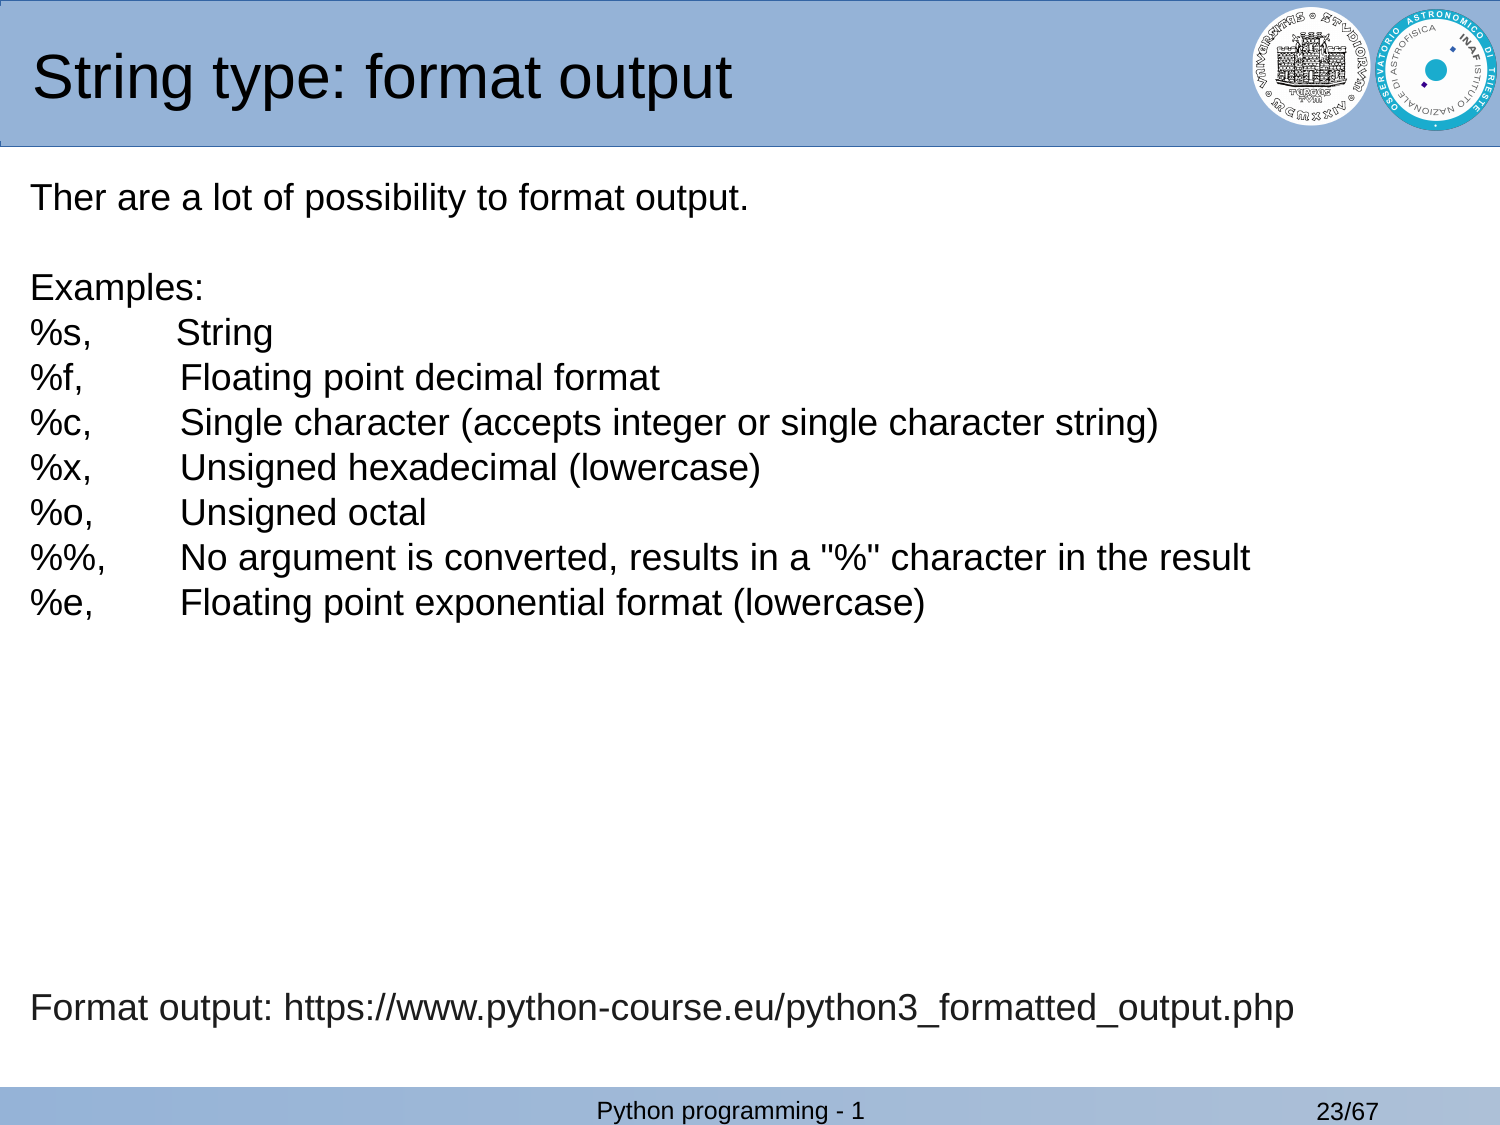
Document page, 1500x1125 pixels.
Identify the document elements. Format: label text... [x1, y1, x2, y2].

text_box String type: format output [0, 5, 1253, 141]
picture [1253, 0, 1500, 156]
list Ther are a lot of possibility to format output. Examples: %s, String %f, Floating point decimal format %c, Single character (accepts integer or single character string) %x, Unsigned hexadecimal (lowercase) %o, Unsigned octal %%, No argument is converted, results in a "%" character in the result %e, Floating point exponential format (lowercase) Format output: https://www.python-course.eu/python3_formatted_output.php [14, 165, 1492, 1053]
